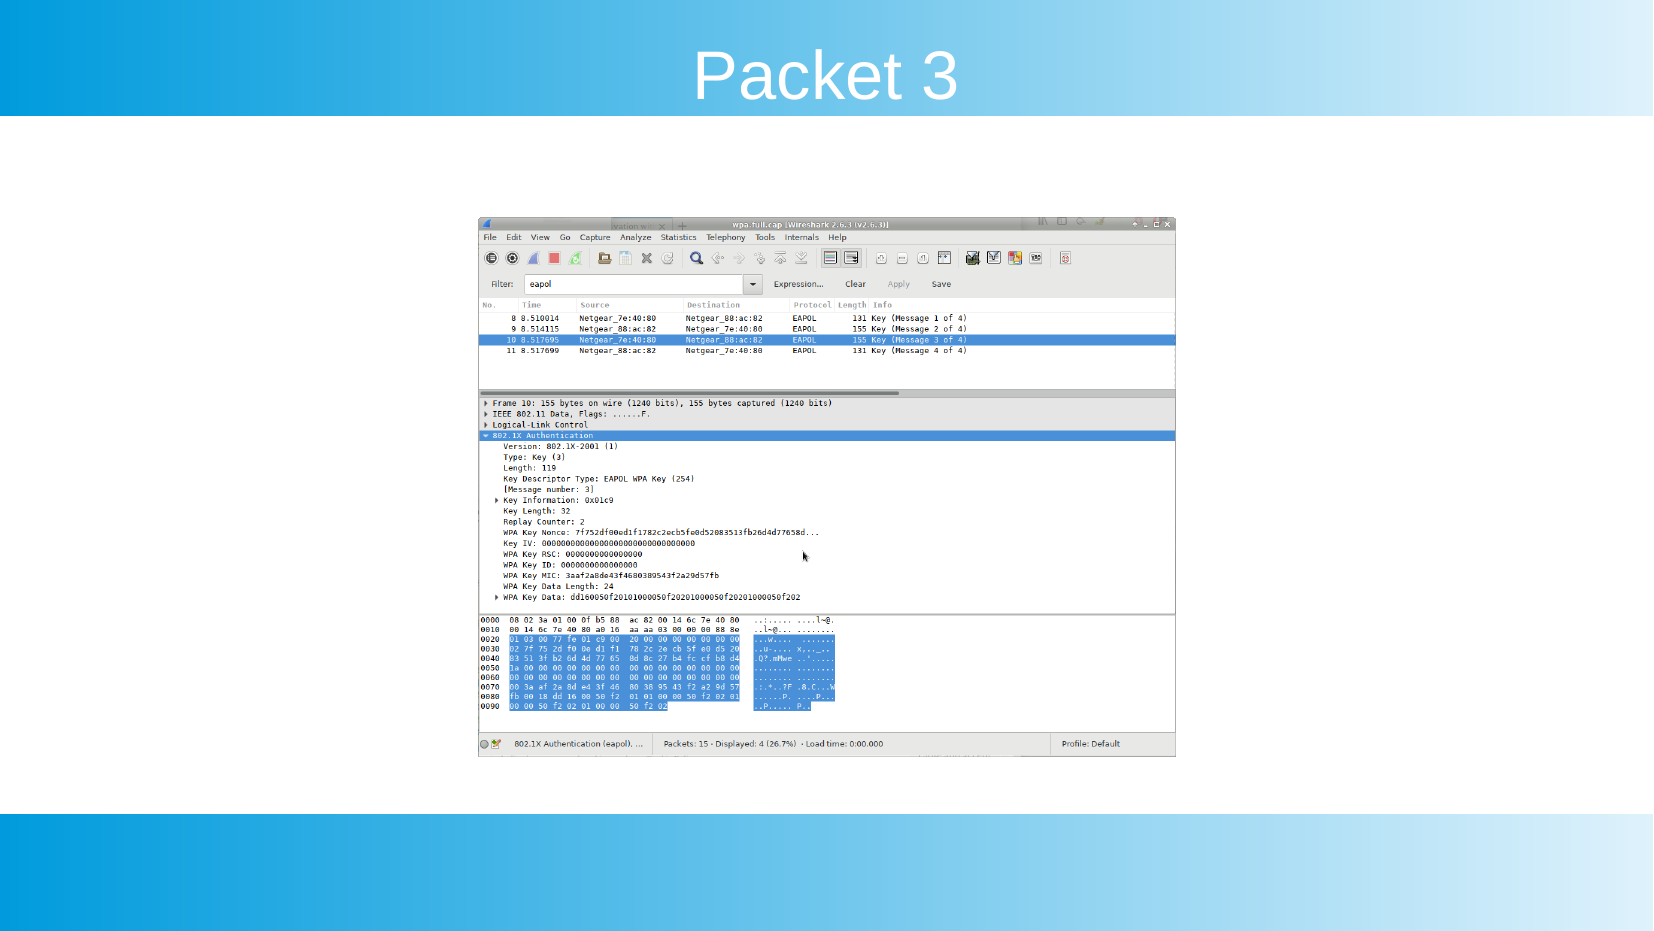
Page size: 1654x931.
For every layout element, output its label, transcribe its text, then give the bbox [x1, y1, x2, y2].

title Packet 3 [82, 37, 1571, 116]
picture [478, 217, 1176, 758]
